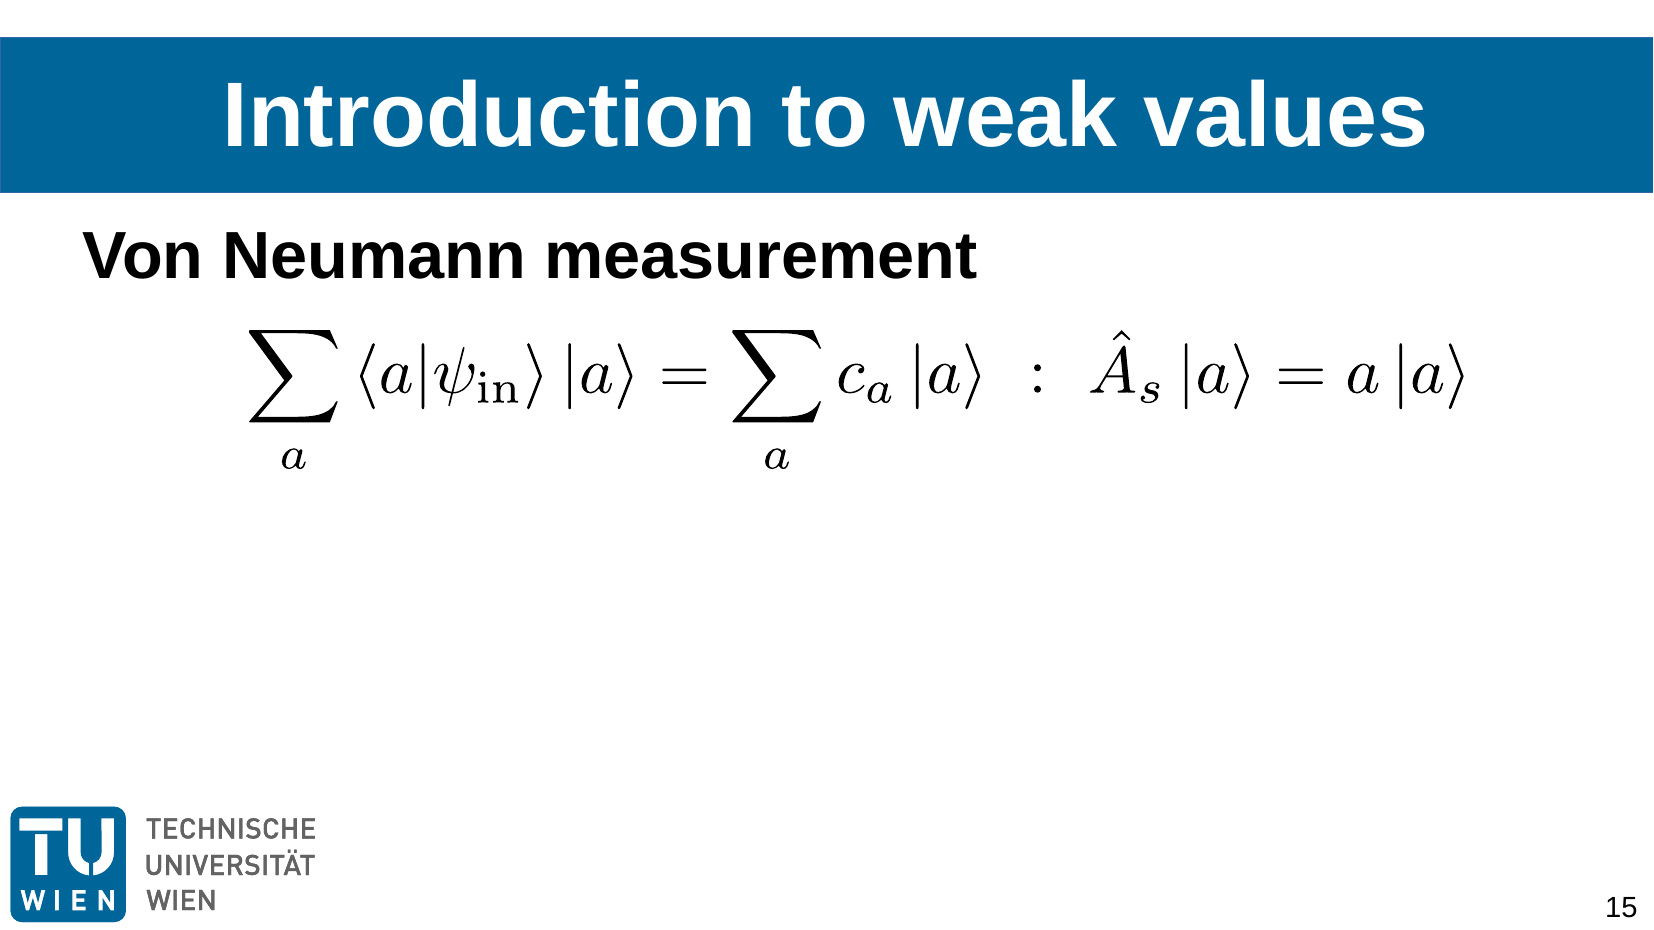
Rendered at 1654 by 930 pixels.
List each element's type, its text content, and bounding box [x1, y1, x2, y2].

list Von Neumann measurement [82, 217, 1571, 757]
title Introduction to weak values [0, 37, 1653, 193]
picture [232, 311, 1478, 477]
